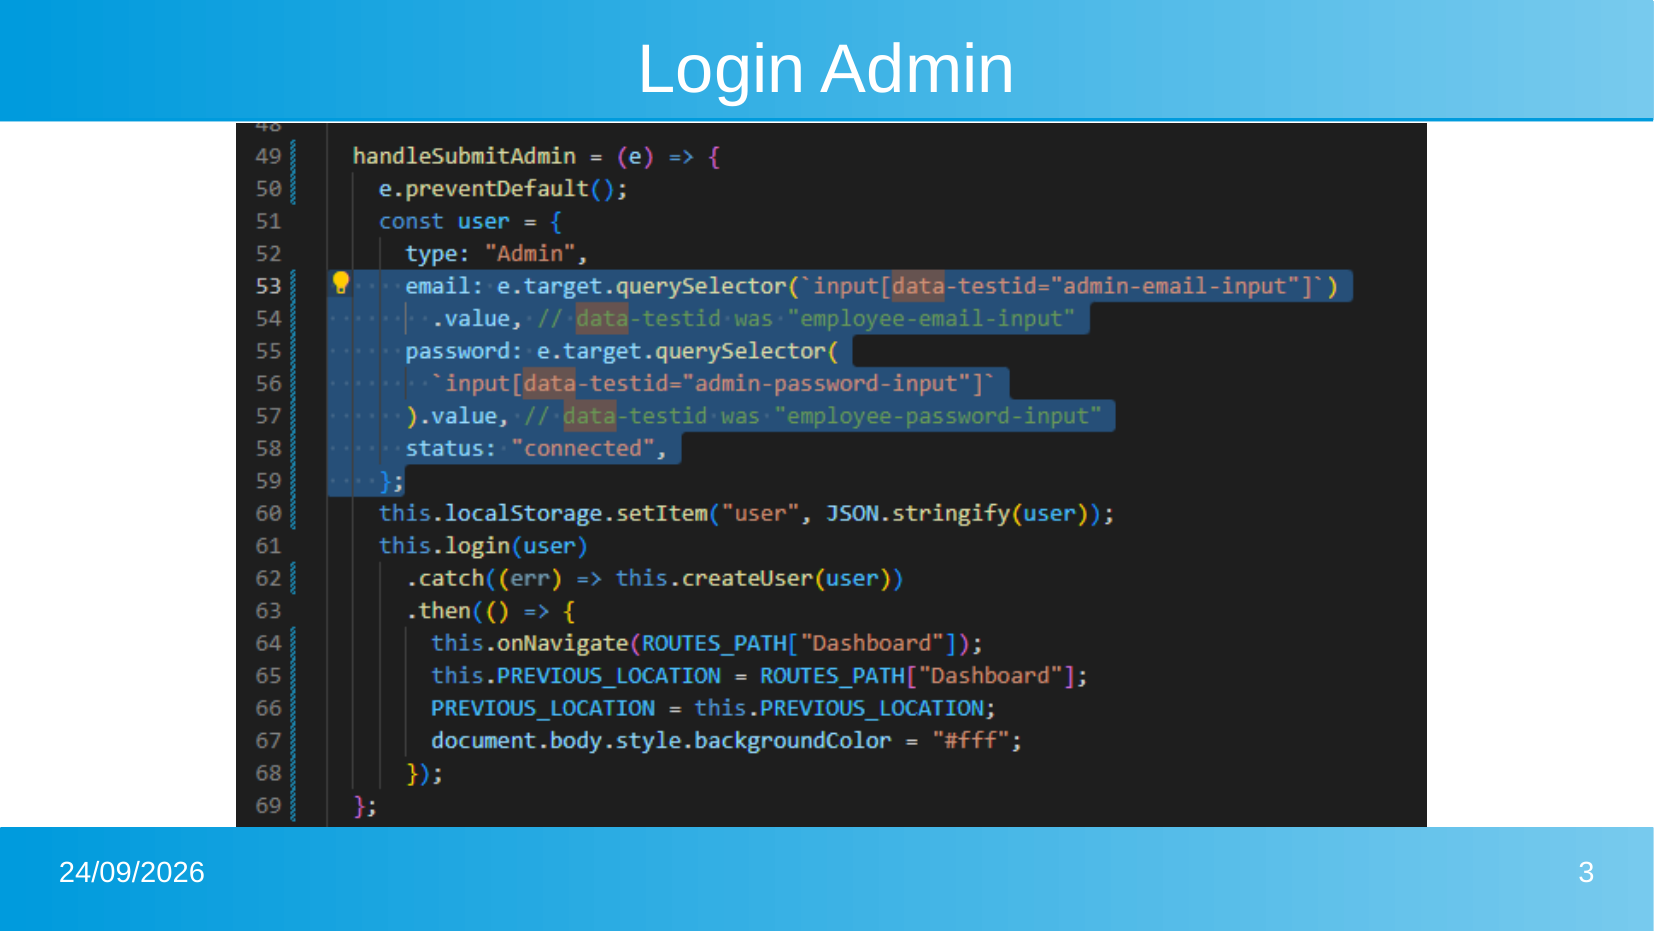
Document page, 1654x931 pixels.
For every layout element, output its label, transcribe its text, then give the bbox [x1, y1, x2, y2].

picture [236, 123, 1427, 827]
title Login Admin [59, 29, 1595, 108]
